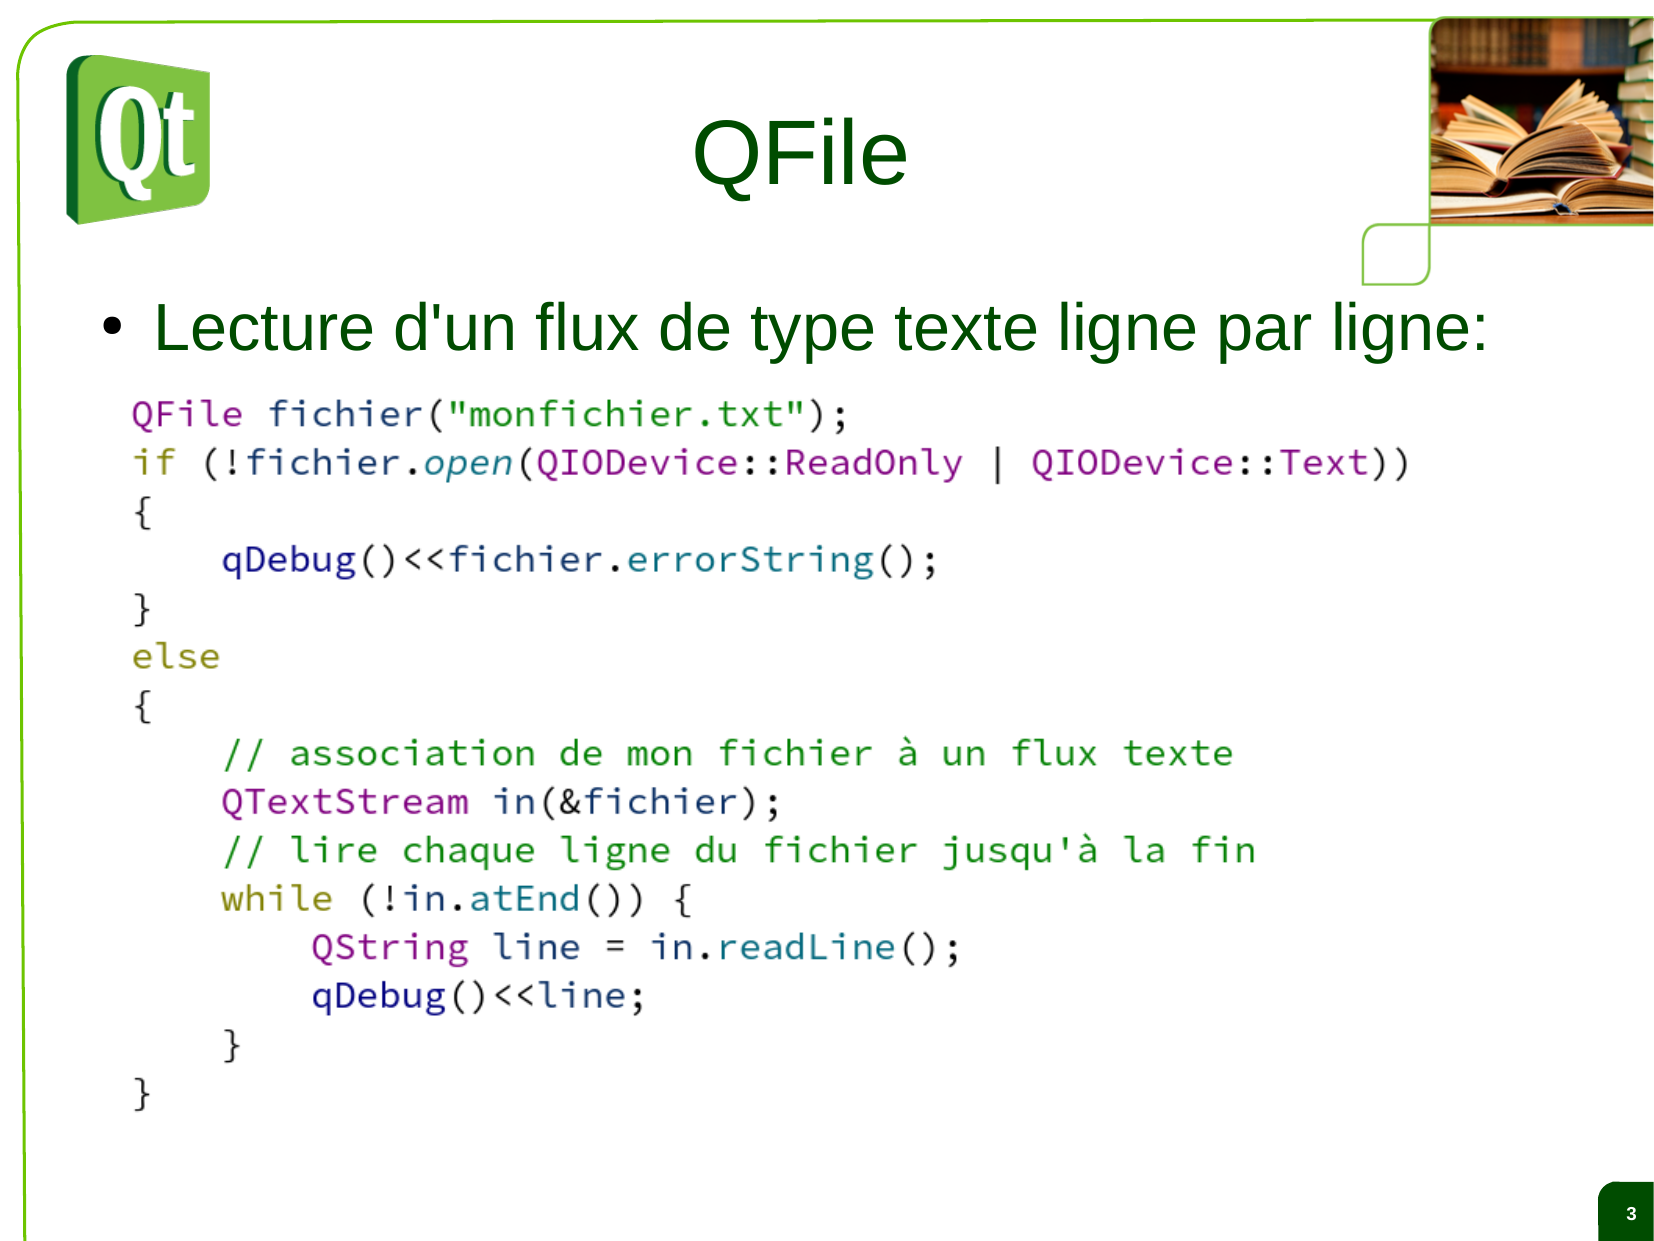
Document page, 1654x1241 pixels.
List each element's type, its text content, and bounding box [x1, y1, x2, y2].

picture [115, 389, 1418, 1123]
picture [1338, 5, 1654, 306]
list Lecture d'un flux de type texte ligne par ligne: [82, 290, 1571, 1096]
title QFile [263, 49, 1338, 257]
picture [66, 55, 210, 225]
